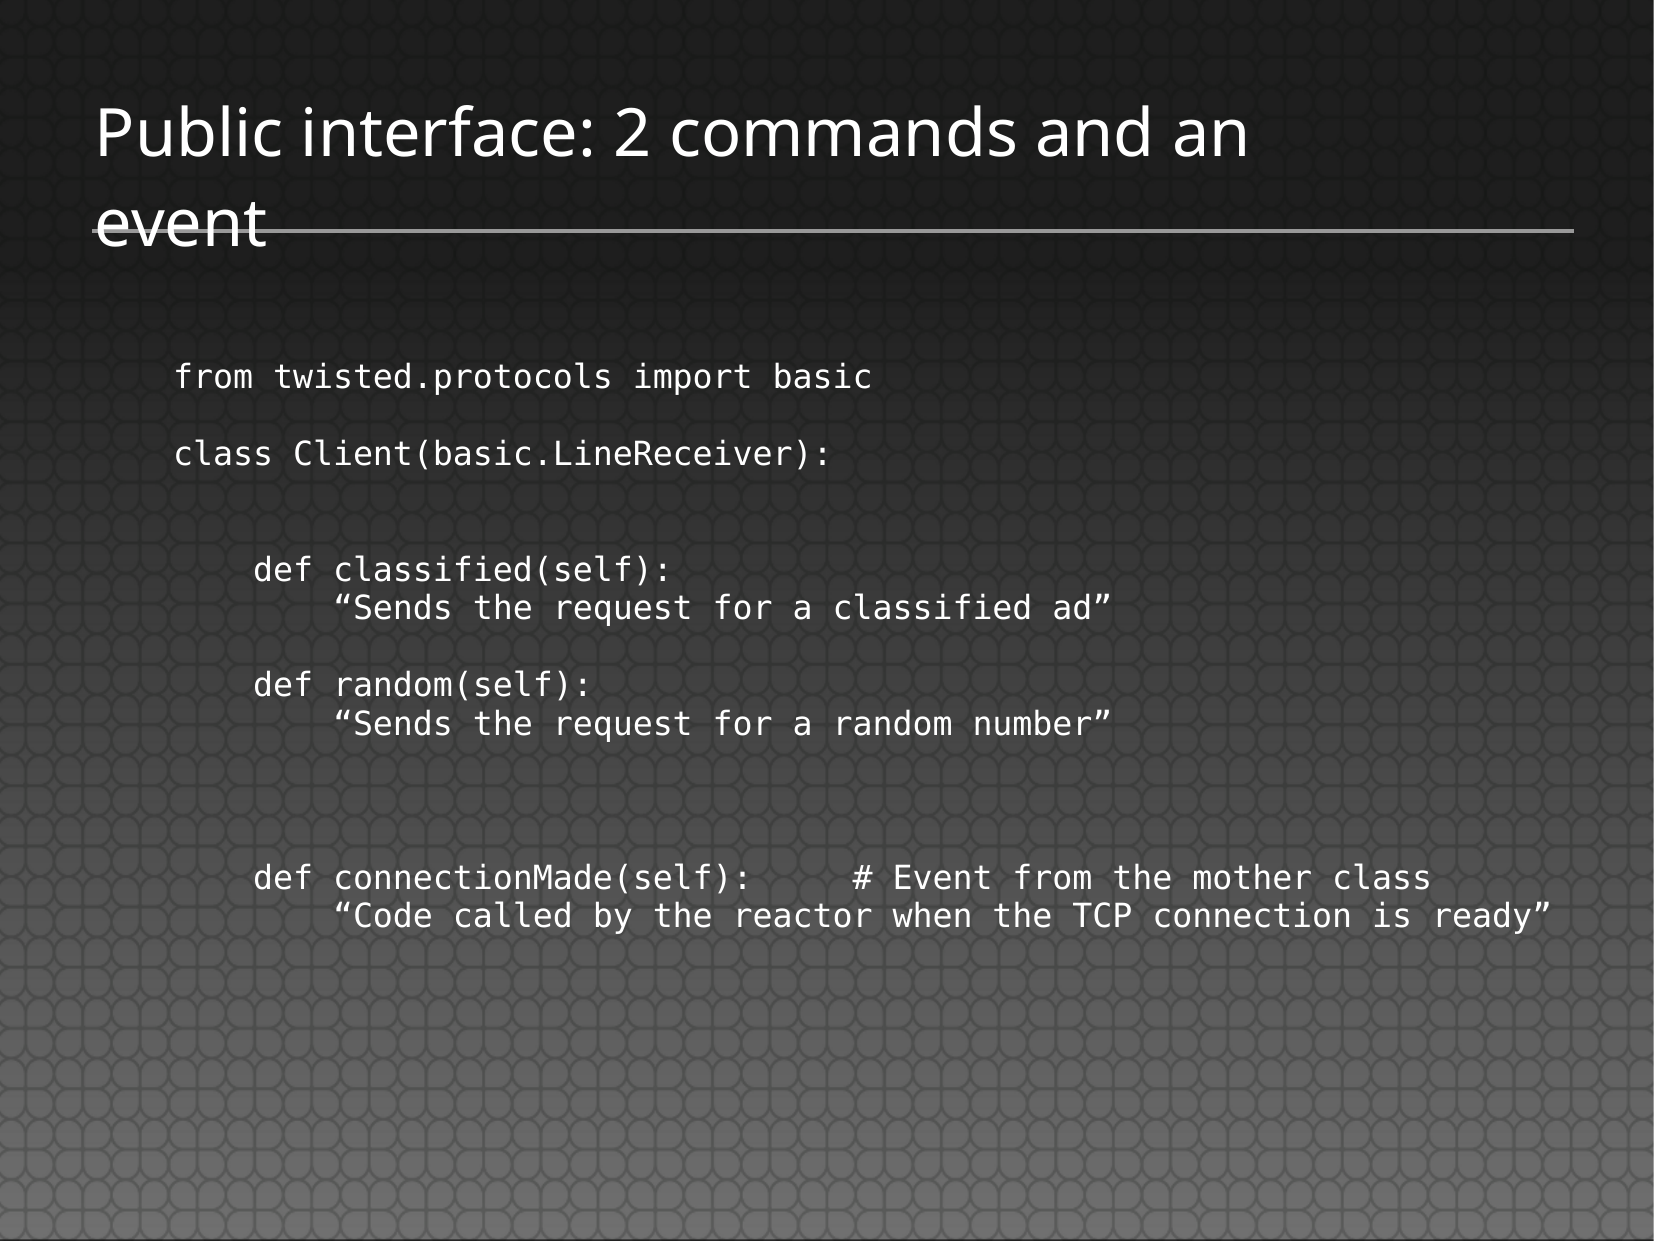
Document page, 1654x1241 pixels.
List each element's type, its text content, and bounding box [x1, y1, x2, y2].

picture [0, 0, 1654, 1241]
title from twisted.protocols import basic class Client(basic.LineReceiver): def classified(self): “Sends the request for a classified ad” def random(self): “Sends the request for a random number” def connectionMade(self): # Event from the mother class “Code called by the reactor when the TCP connection is ready” [173, 357, 1587, 975]
title Public interface: 2 commands and an event [94, 100, 1426, 251]
